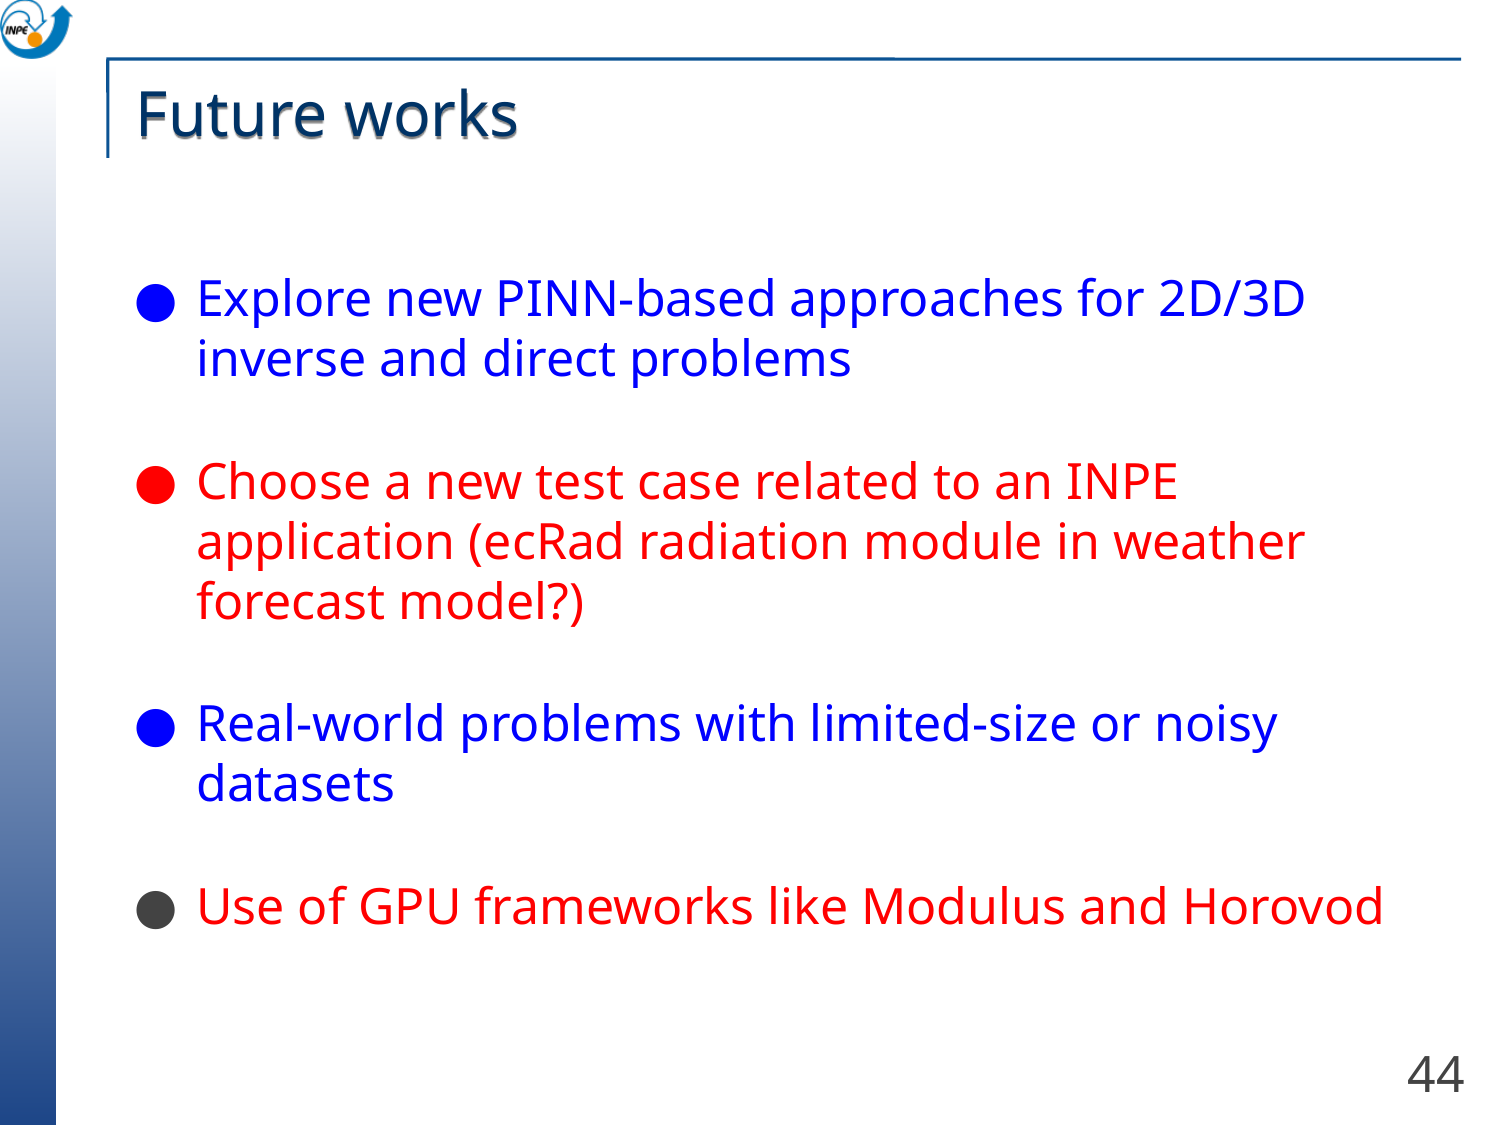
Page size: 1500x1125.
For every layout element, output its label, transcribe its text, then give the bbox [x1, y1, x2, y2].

picture [0, 0, 73, 59]
title Future works [106, 59, 1465, 181]
slide_number 1 [1389, 1033, 1480, 1120]
list Explore new PINN-based approaches for 2D/3D inverse and direct problems Choose a new test case related to an INPE application (ecRad radiation module in weather forecast model?) Real-world problems with limited-size or noisy datasets Use of GPU frameworks like Modulus and Horovod [106, 252, 1465, 932]
